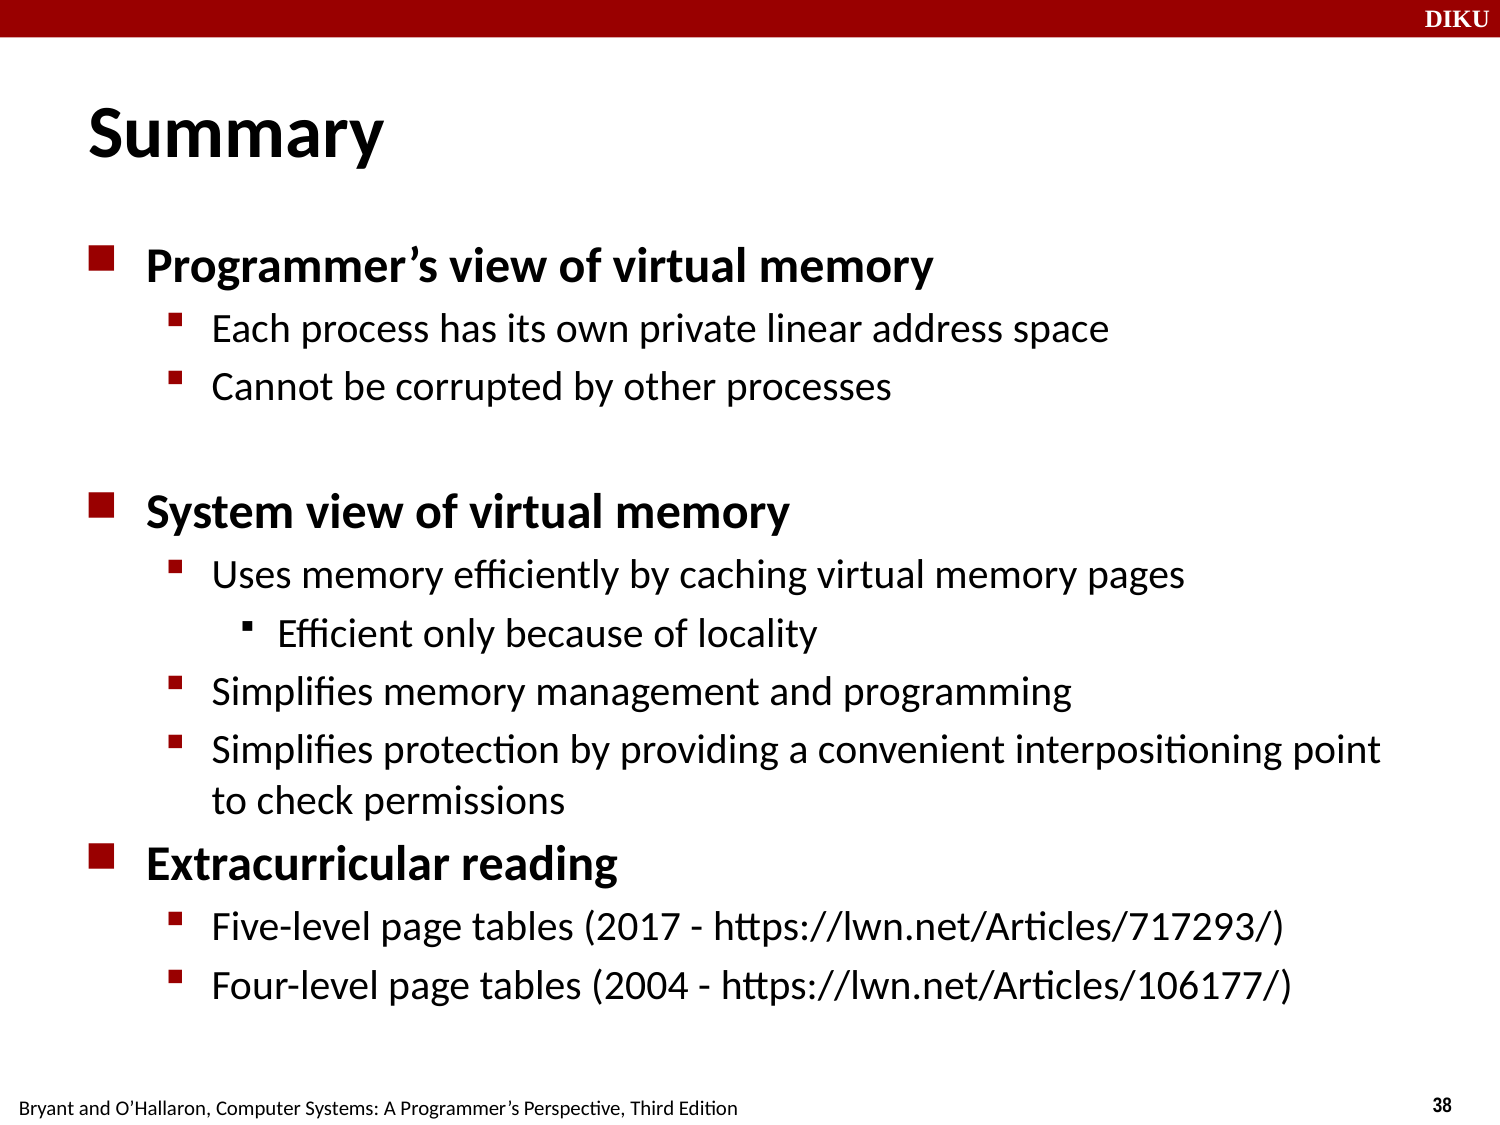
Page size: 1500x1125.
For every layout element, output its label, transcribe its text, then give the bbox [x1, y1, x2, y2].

text_box Programmer’s view of virtual memory Each process has its own private linear address space Cannot be corrupted by other processes System view of virtual memory Uses memory efficiently by caching virtual memory pages Efficient only because of locality Simplifies memory management and programming Simplifies protection by providing a convenient interpositioning point to check permissions Extracurricular reading Five-level page tables (2017 - https://lwn.net/Articles/717293/) Four-level page tables (2004 - https://lwn.net/Articles/106177/) [75, 224, 1438, 1013]
text_box Summary [73, 80, 942, 175]
